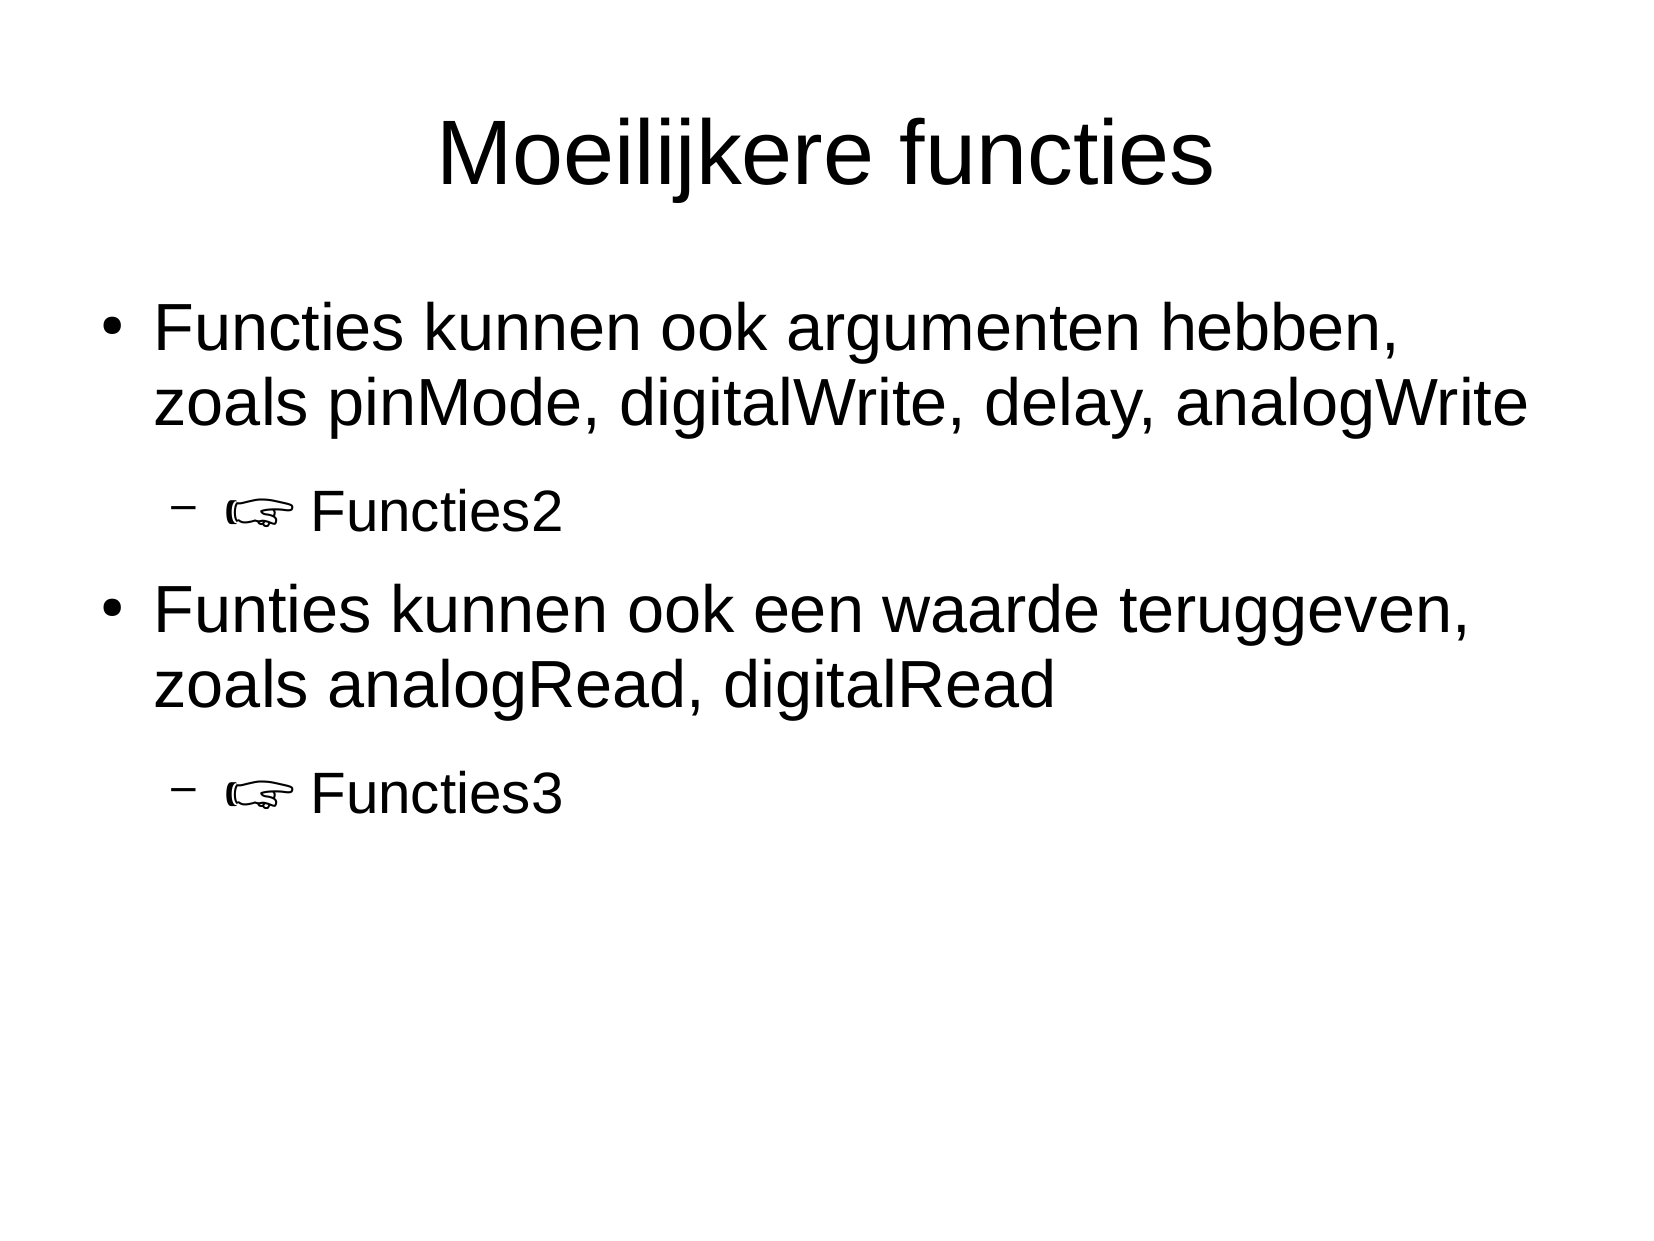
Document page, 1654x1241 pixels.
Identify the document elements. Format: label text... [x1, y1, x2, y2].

list Functies kunnen ook argumenten hebben, zoals pinMode, digitalWrite, delay, analogWrite 🖙 Functies2 Funties kunnen ook een waarde teruggeven, zoals analogRead, digitalRead 🖙 Functies3 [82, 290, 1571, 1010]
title Moeilijkere functies [82, 49, 1571, 257]
